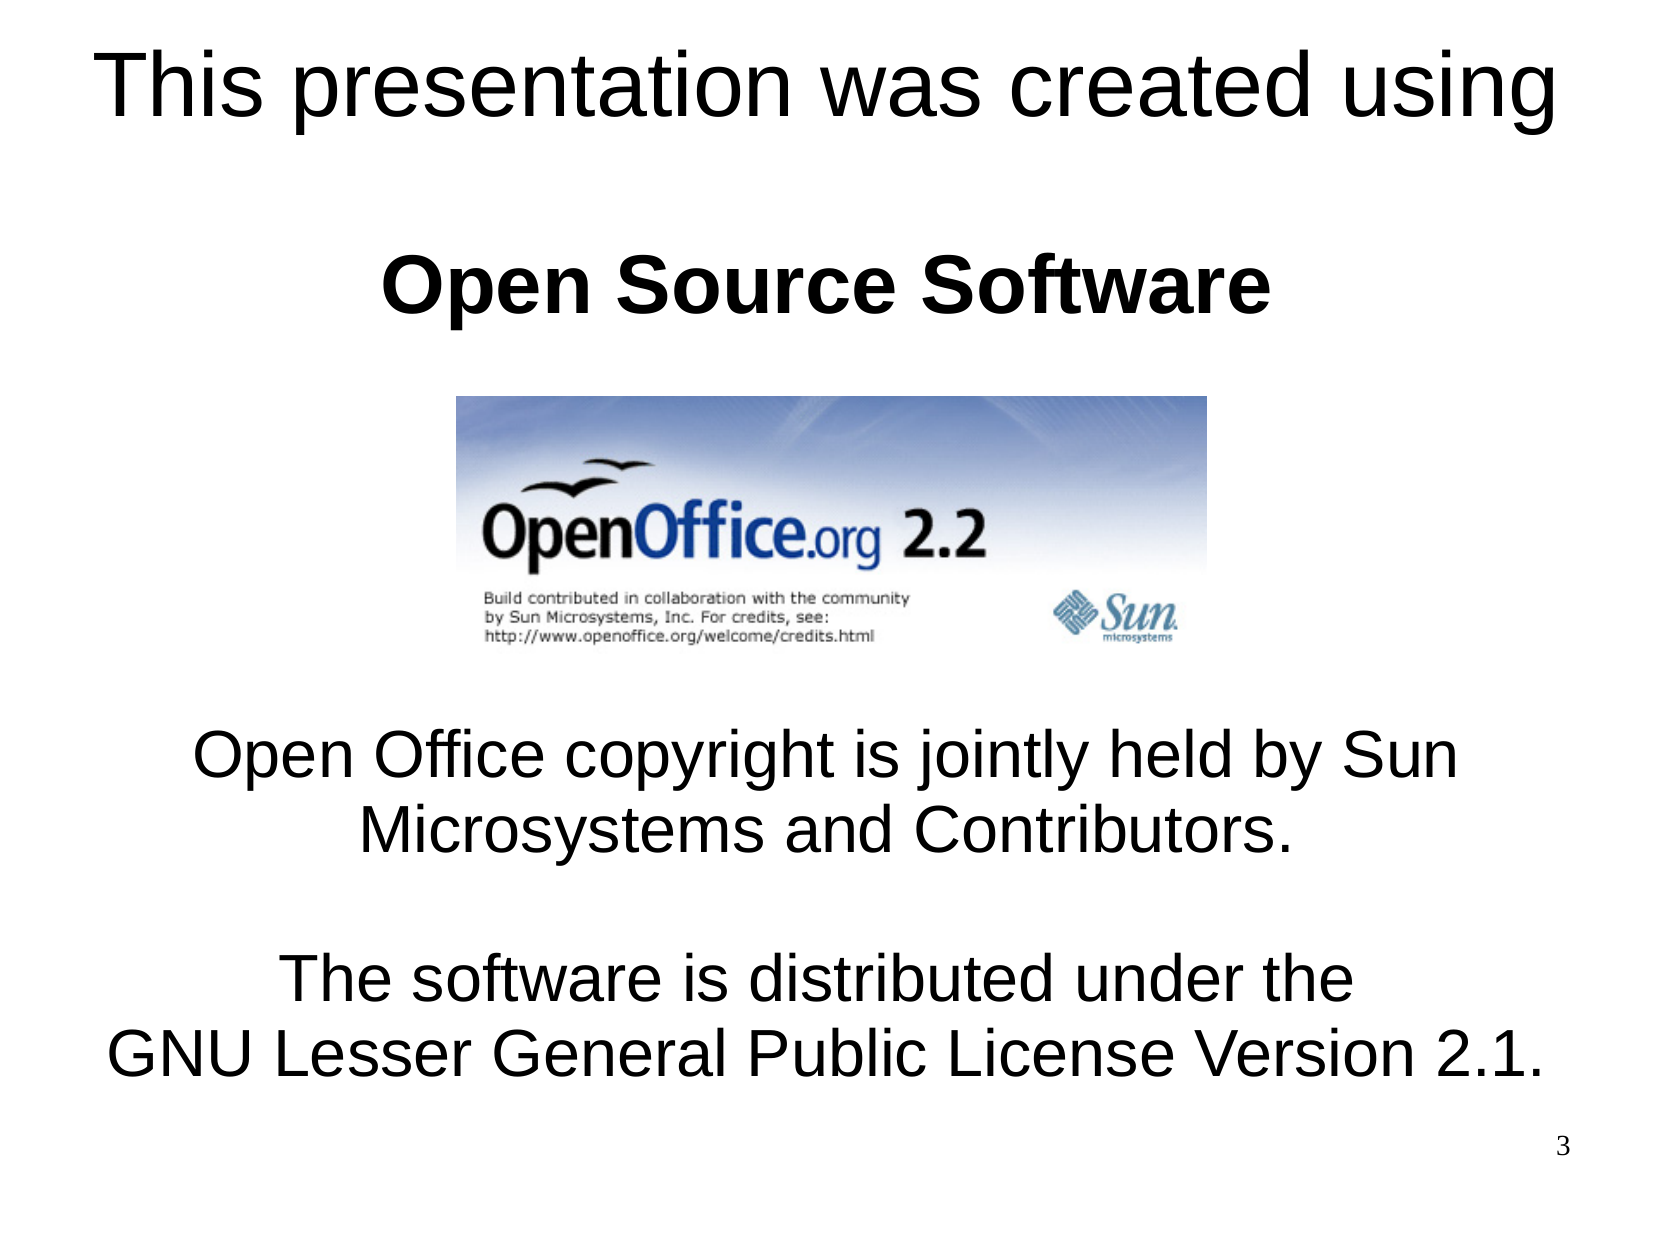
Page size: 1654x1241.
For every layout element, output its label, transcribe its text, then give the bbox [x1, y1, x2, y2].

title This presentation was created using Open Source Software [82, 33, 1571, 332]
picture [456, 396, 1207, 654]
text_box Open Office copyright is jointly held by Sun Microsystems and Contributors. The software is distributed under the GNU Lesser General Public License Version 2.1. [82, 716, 1571, 1091]
